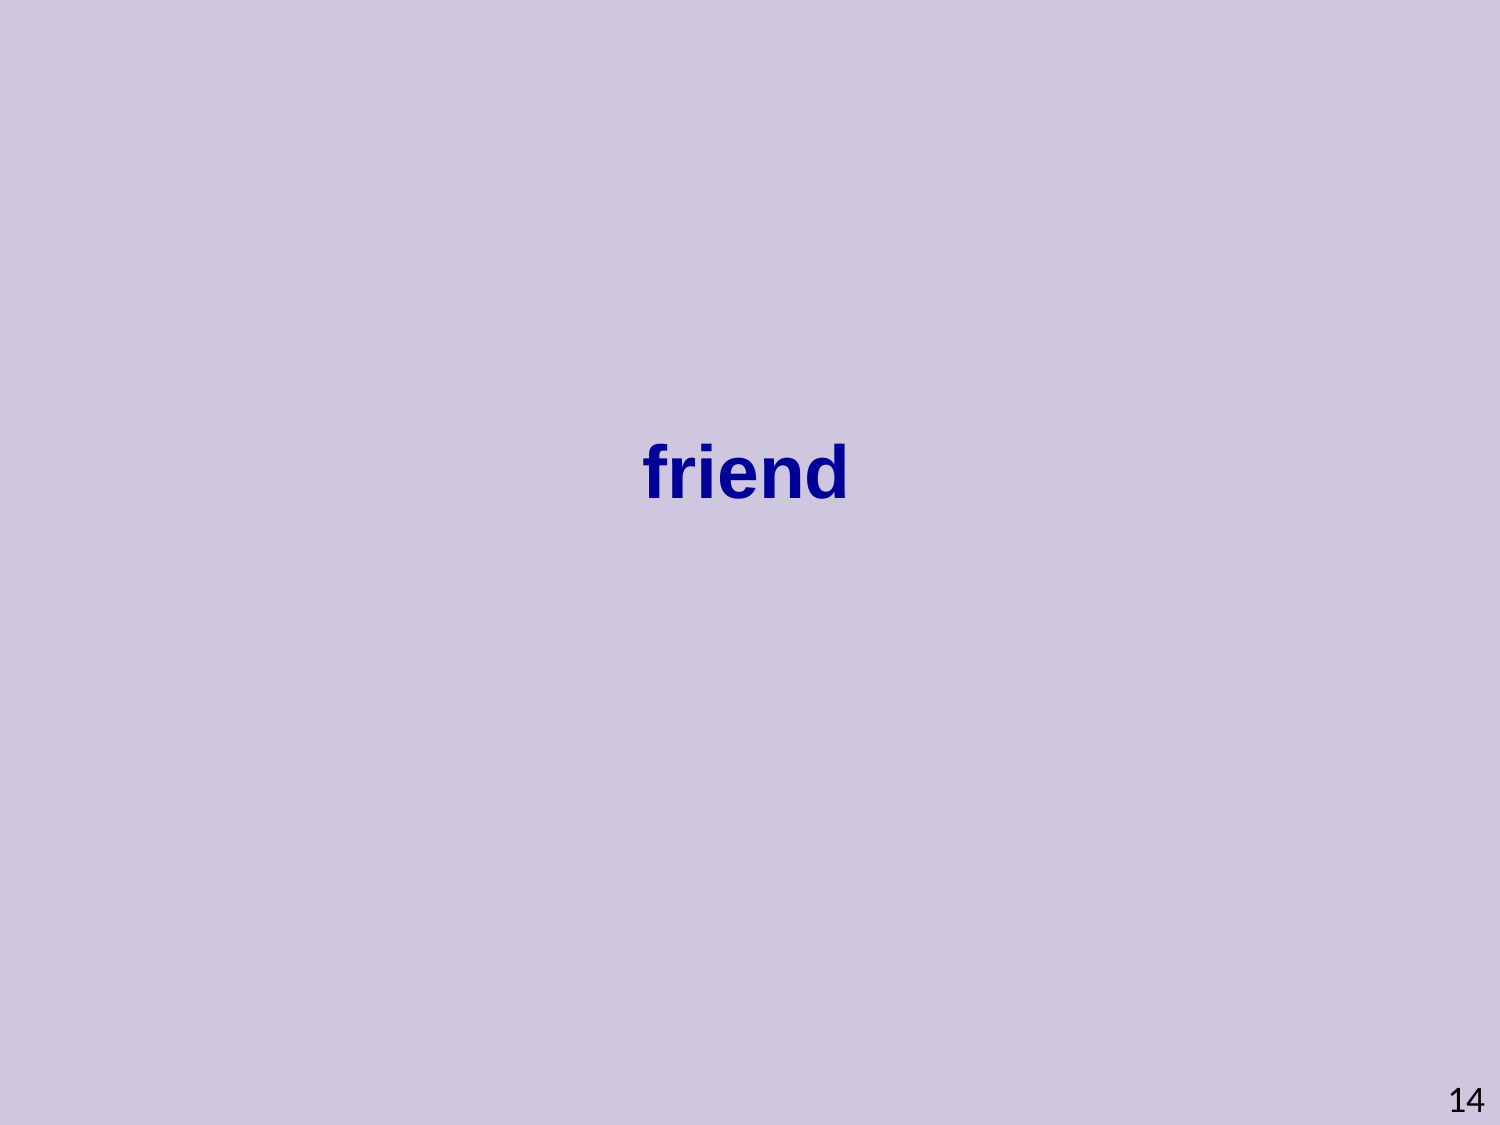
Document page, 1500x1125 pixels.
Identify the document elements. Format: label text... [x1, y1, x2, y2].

text_box <number> [1428, 1069, 1500, 1125]
title friend [112, 374, 1381, 563]
